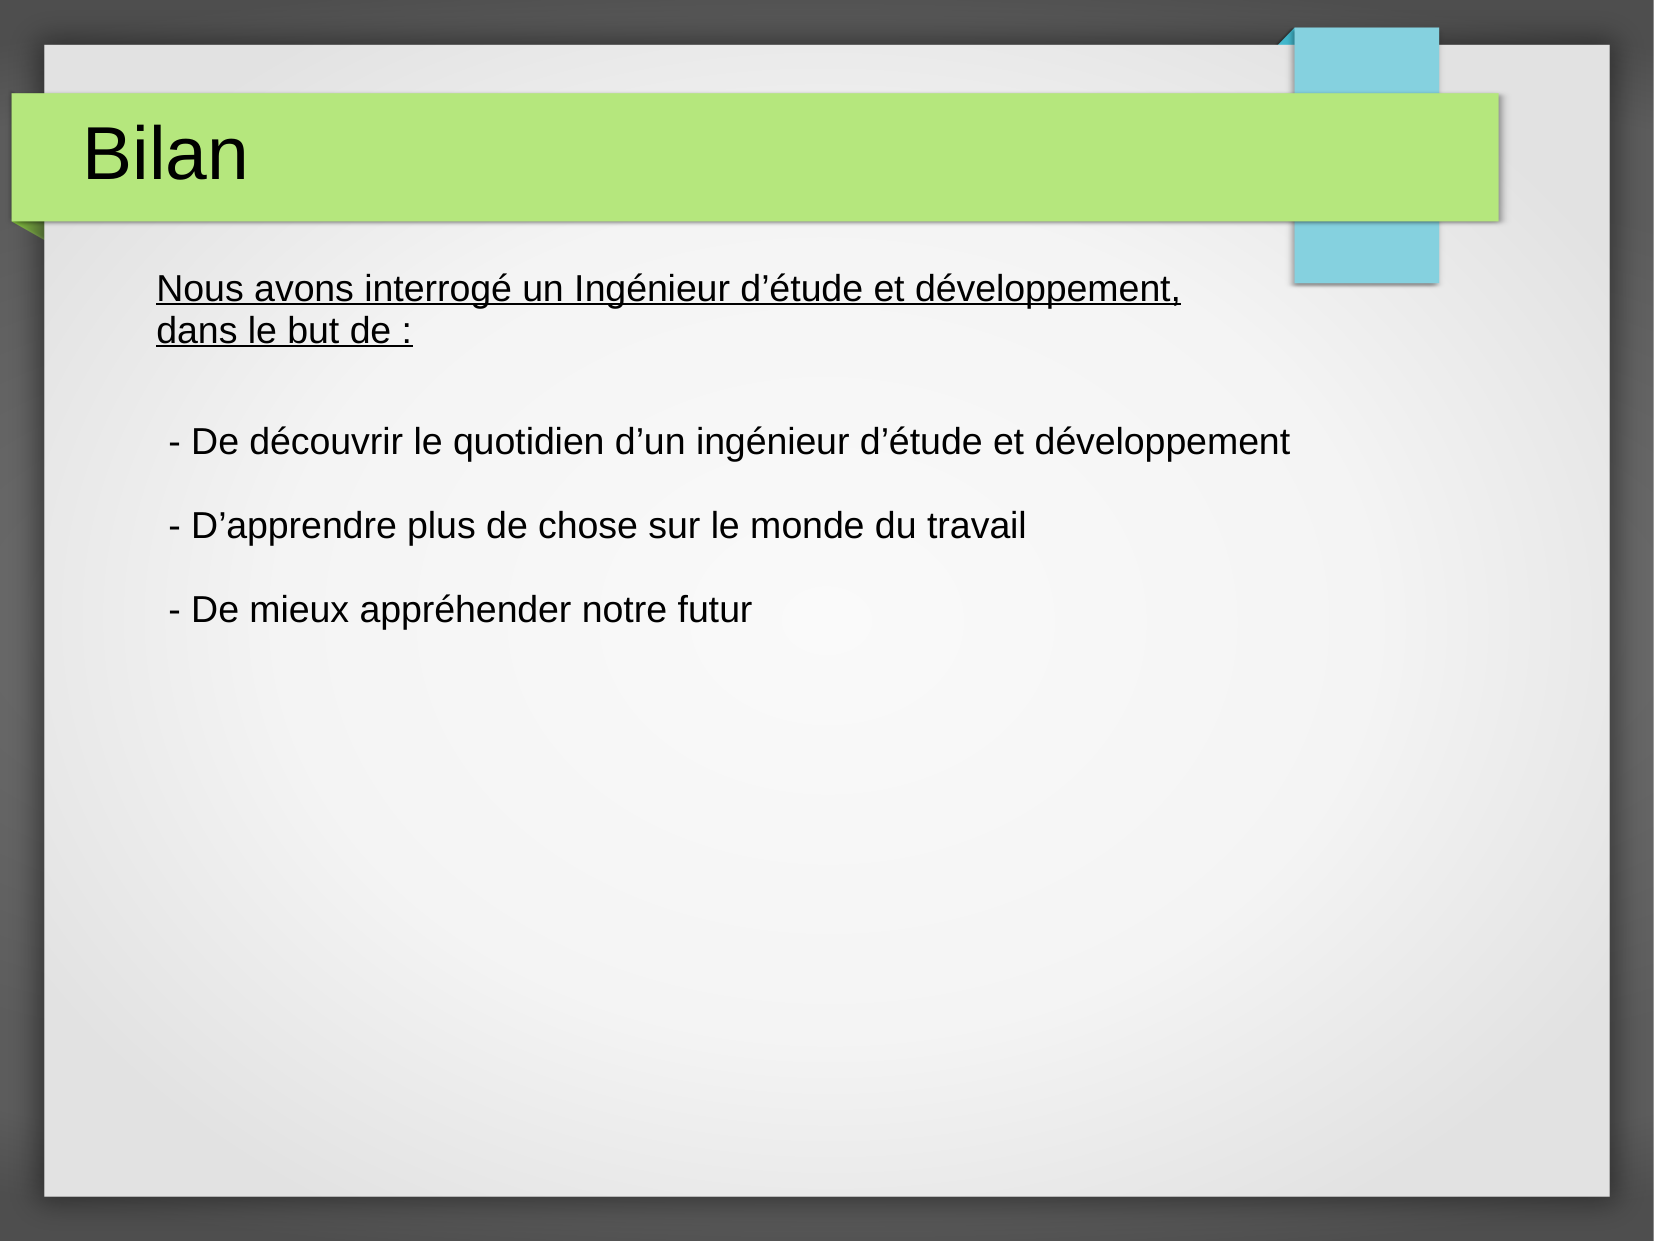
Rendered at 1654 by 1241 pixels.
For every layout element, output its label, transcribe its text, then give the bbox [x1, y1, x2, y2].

text_box Nous avons interrogé un Ingénieur d’étude et développement, dans le but de : [141, 259, 1288, 358]
picture [0, 0, 1654, 1241]
title Bilan [82, 94, 1264, 213]
text_box - De découvrir le quotidien d’un ingénieur d’étude et développement - D’apprendre plus de chose sur le monde du travail - De mieux appréhender notre futur [153, 413, 1359, 636]
